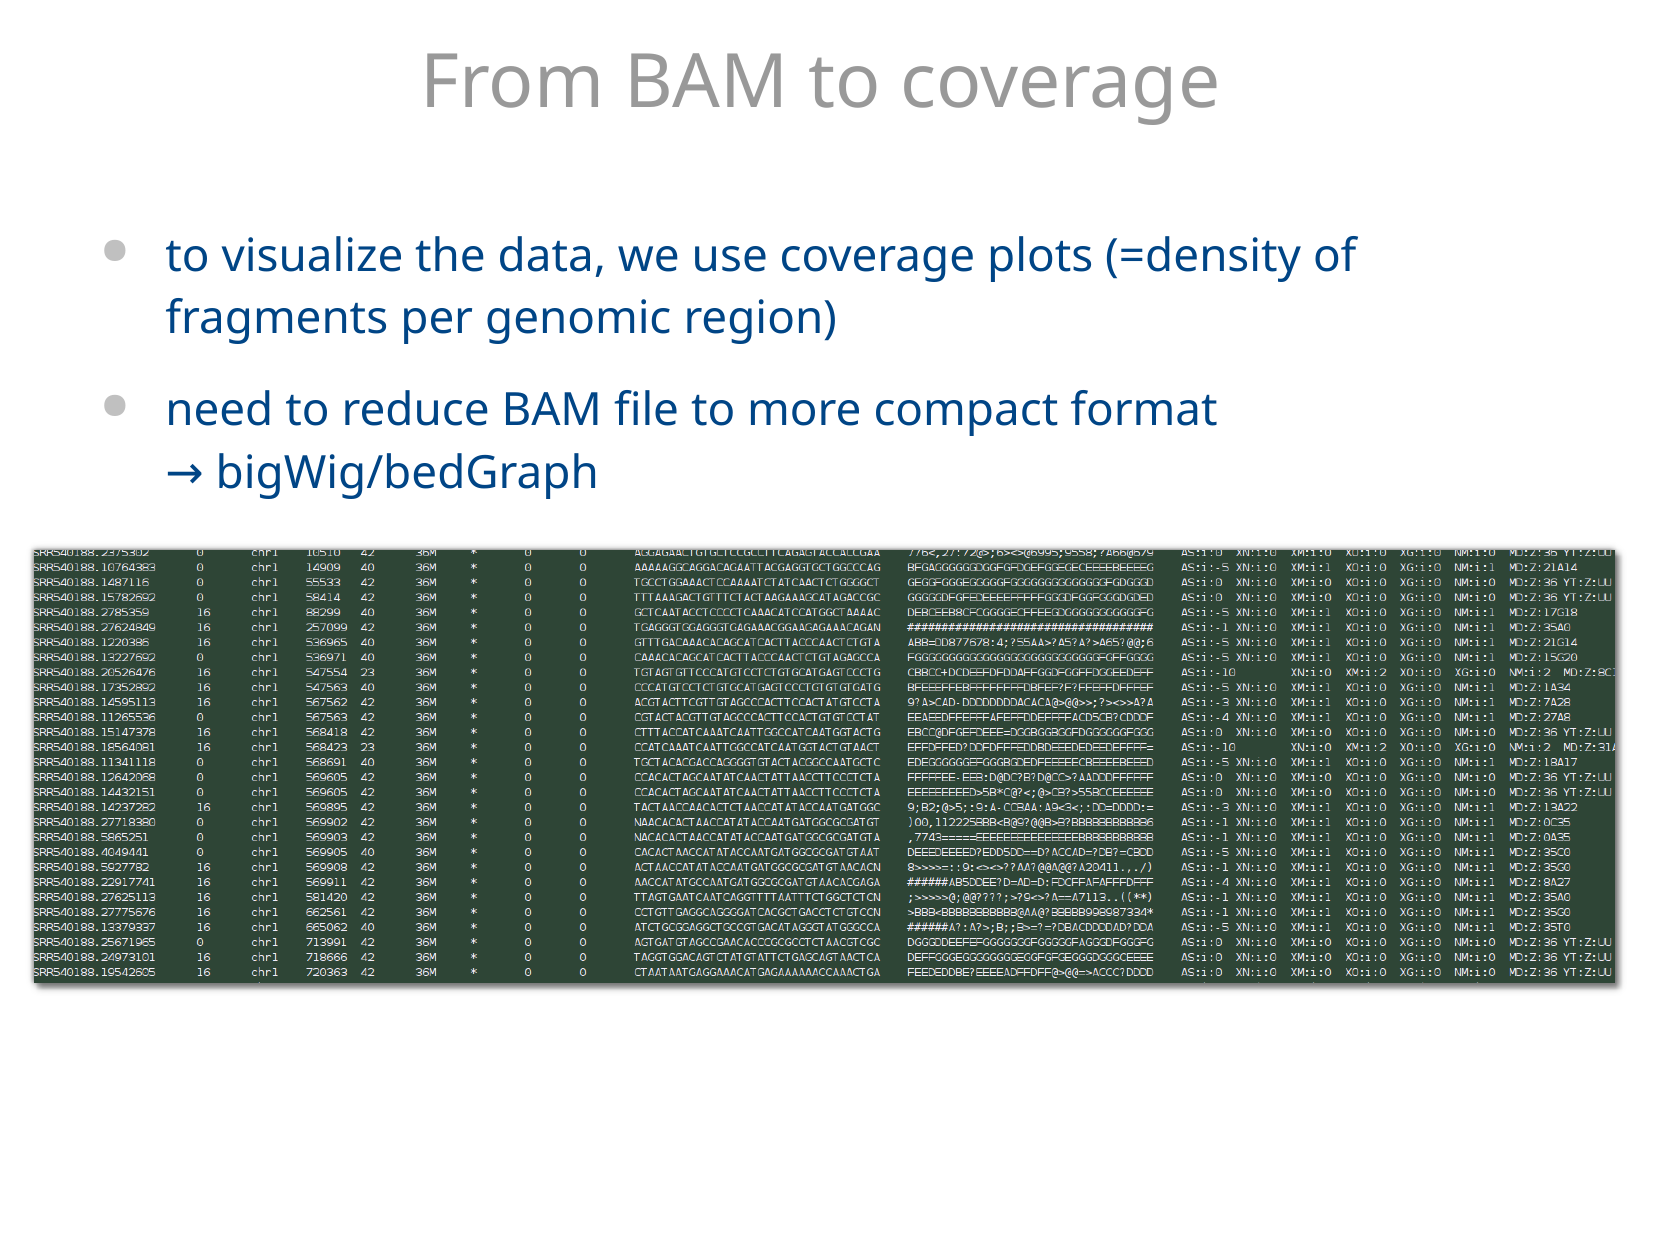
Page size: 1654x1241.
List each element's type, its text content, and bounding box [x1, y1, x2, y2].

picture [25, 541, 1628, 997]
list to visualize the data, we use coverage plots (=density of fragments per genomic region) need to reduce BAM file to more compact format → bigWig/bedGraph [82, 222, 1538, 541]
title From BAM to coverage [76, 2, 1565, 154]
